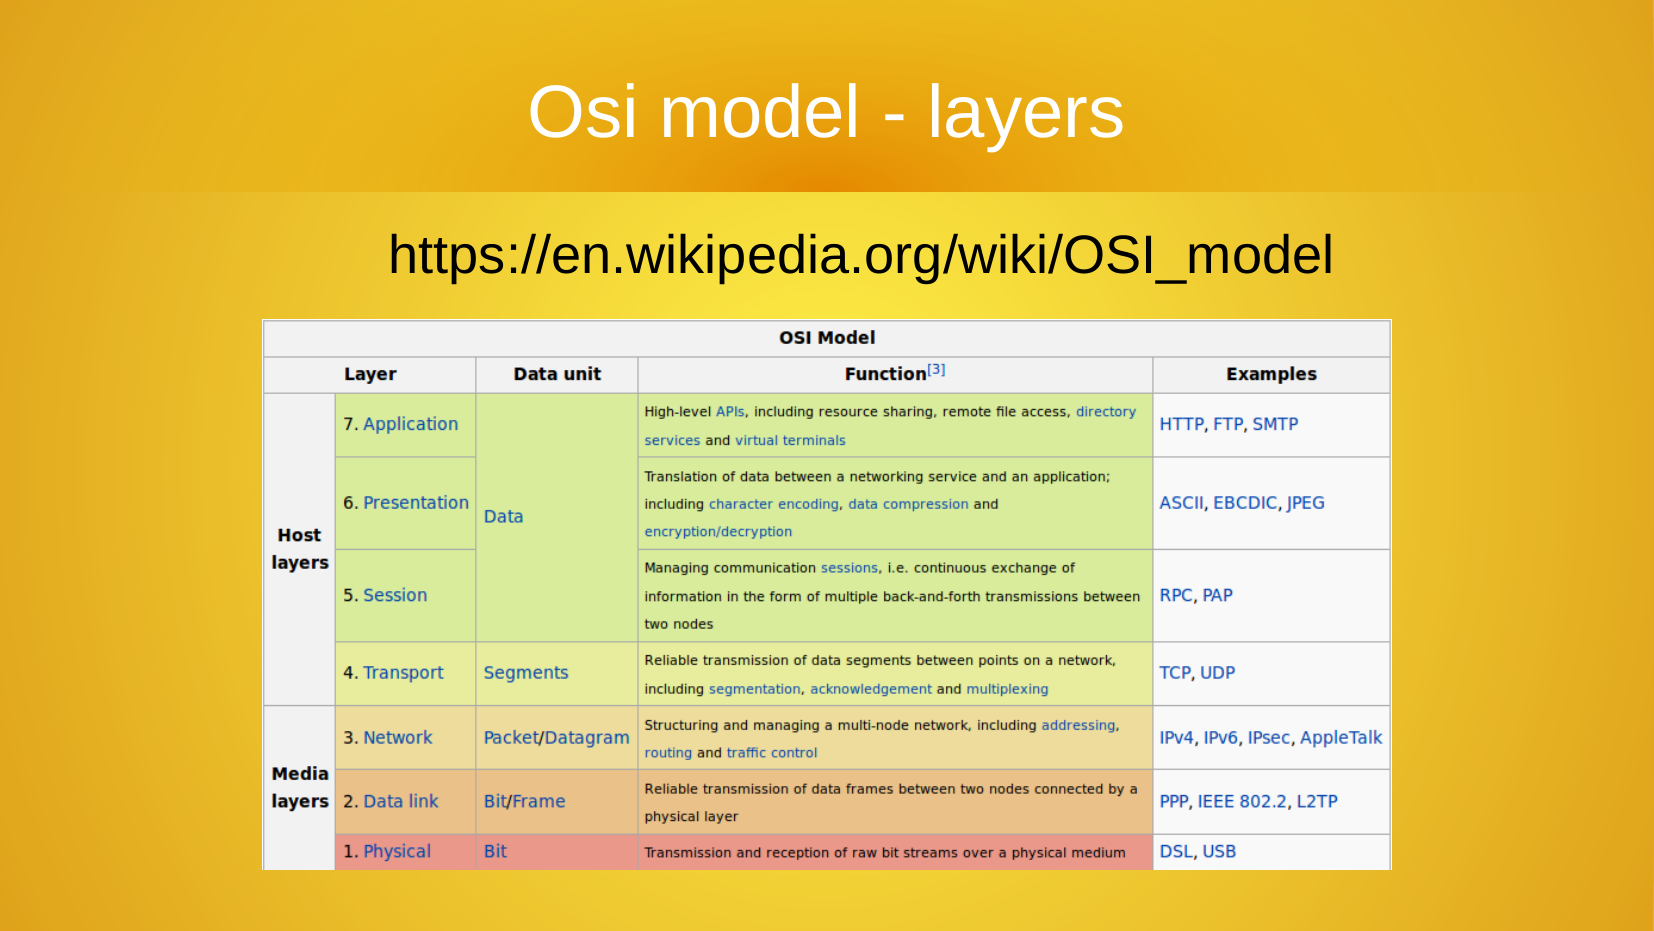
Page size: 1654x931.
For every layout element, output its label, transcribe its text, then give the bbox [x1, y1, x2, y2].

title Osi model - layers [82, 35, 1571, 189]
picture [262, 319, 1392, 871]
list https://en.wikipedia.org/wiki/OSI_model [82, 224, 1571, 764]
